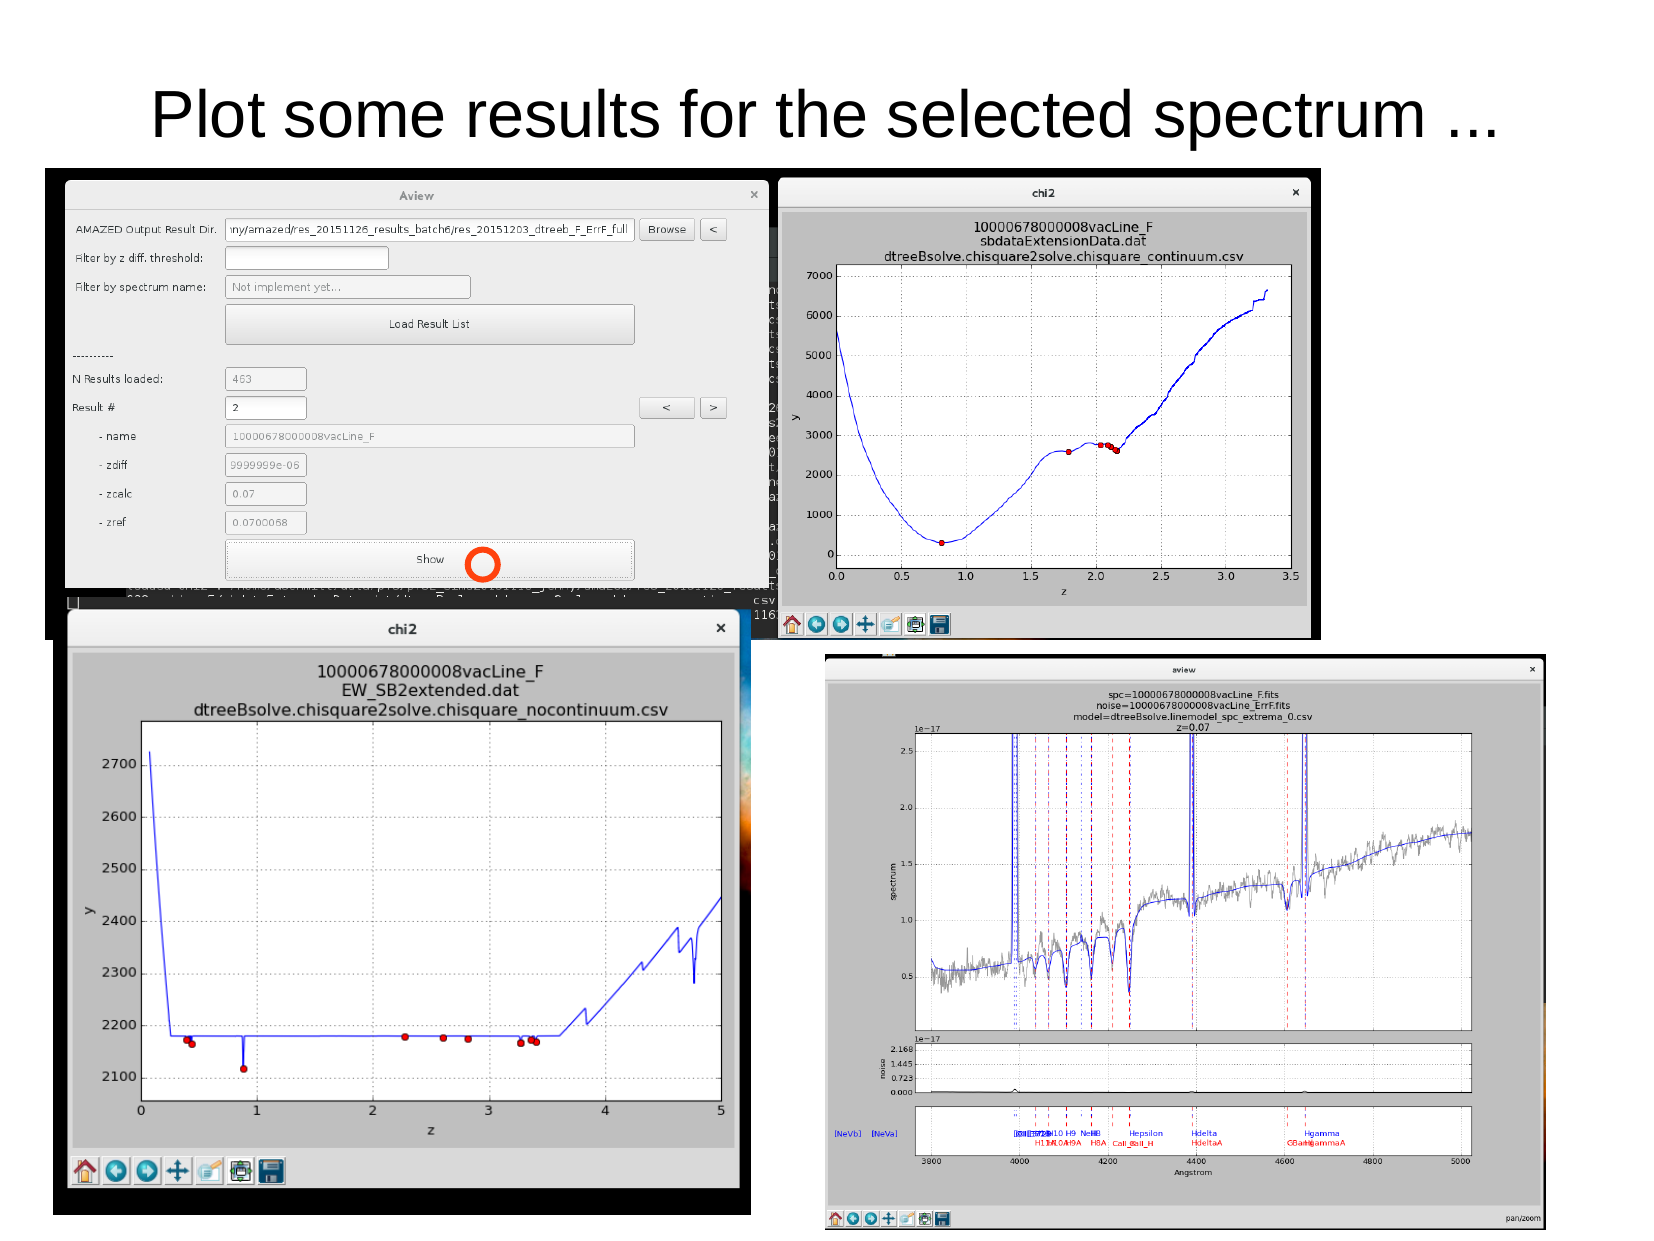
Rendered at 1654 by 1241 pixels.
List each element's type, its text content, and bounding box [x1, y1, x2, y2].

picture [45, 168, 1321, 1216]
title Plot some results for the selected spectrum ... [82, 49, 1571, 181]
picture [825, 654, 1546, 1231]
